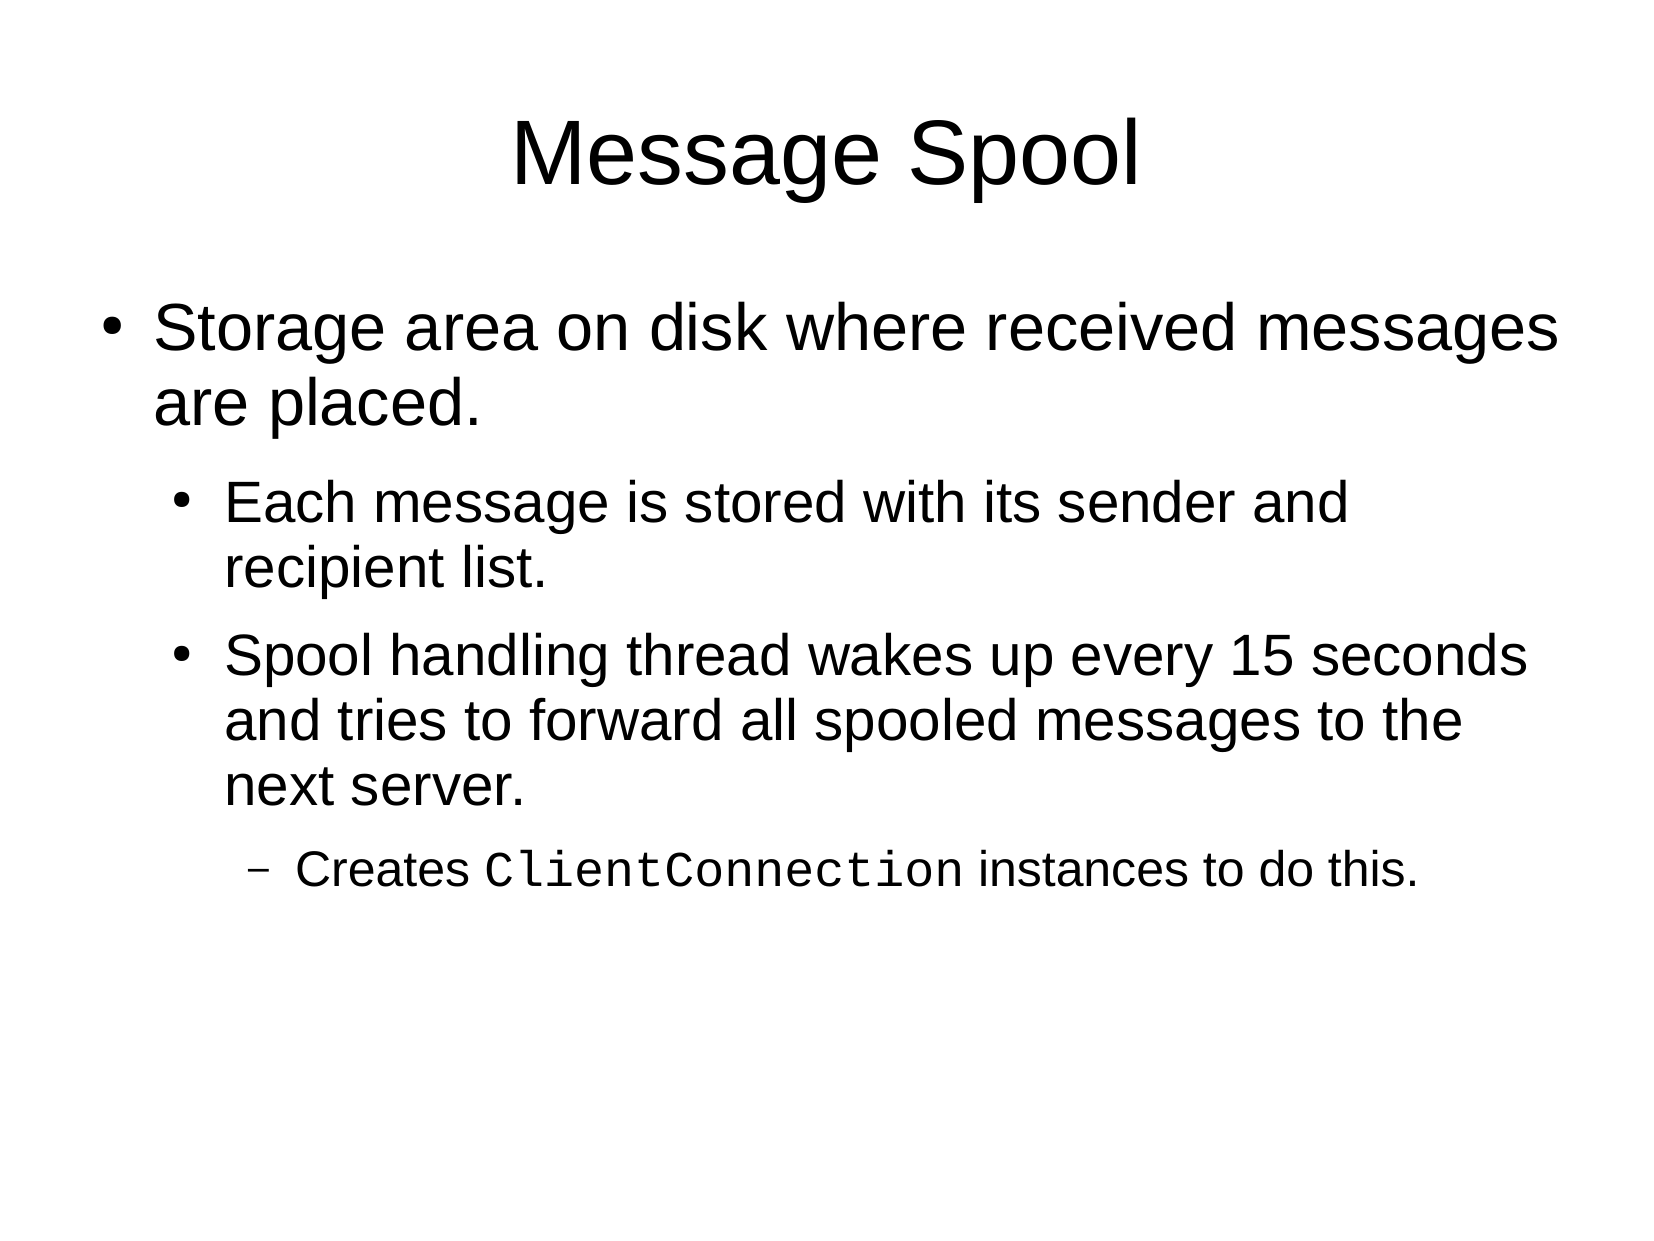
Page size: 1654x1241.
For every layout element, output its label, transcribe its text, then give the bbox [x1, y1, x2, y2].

title Message Spool [82, 56, 1571, 250]
list Storage area on disk where received messages are placed. Each message is stored with its sender and recipient list. Spool handling thread wakes up every 15 seconds and tries to forward all spooled messages to the next server. Creates ClientConnection instances to do this. [82, 290, 1571, 1094]
